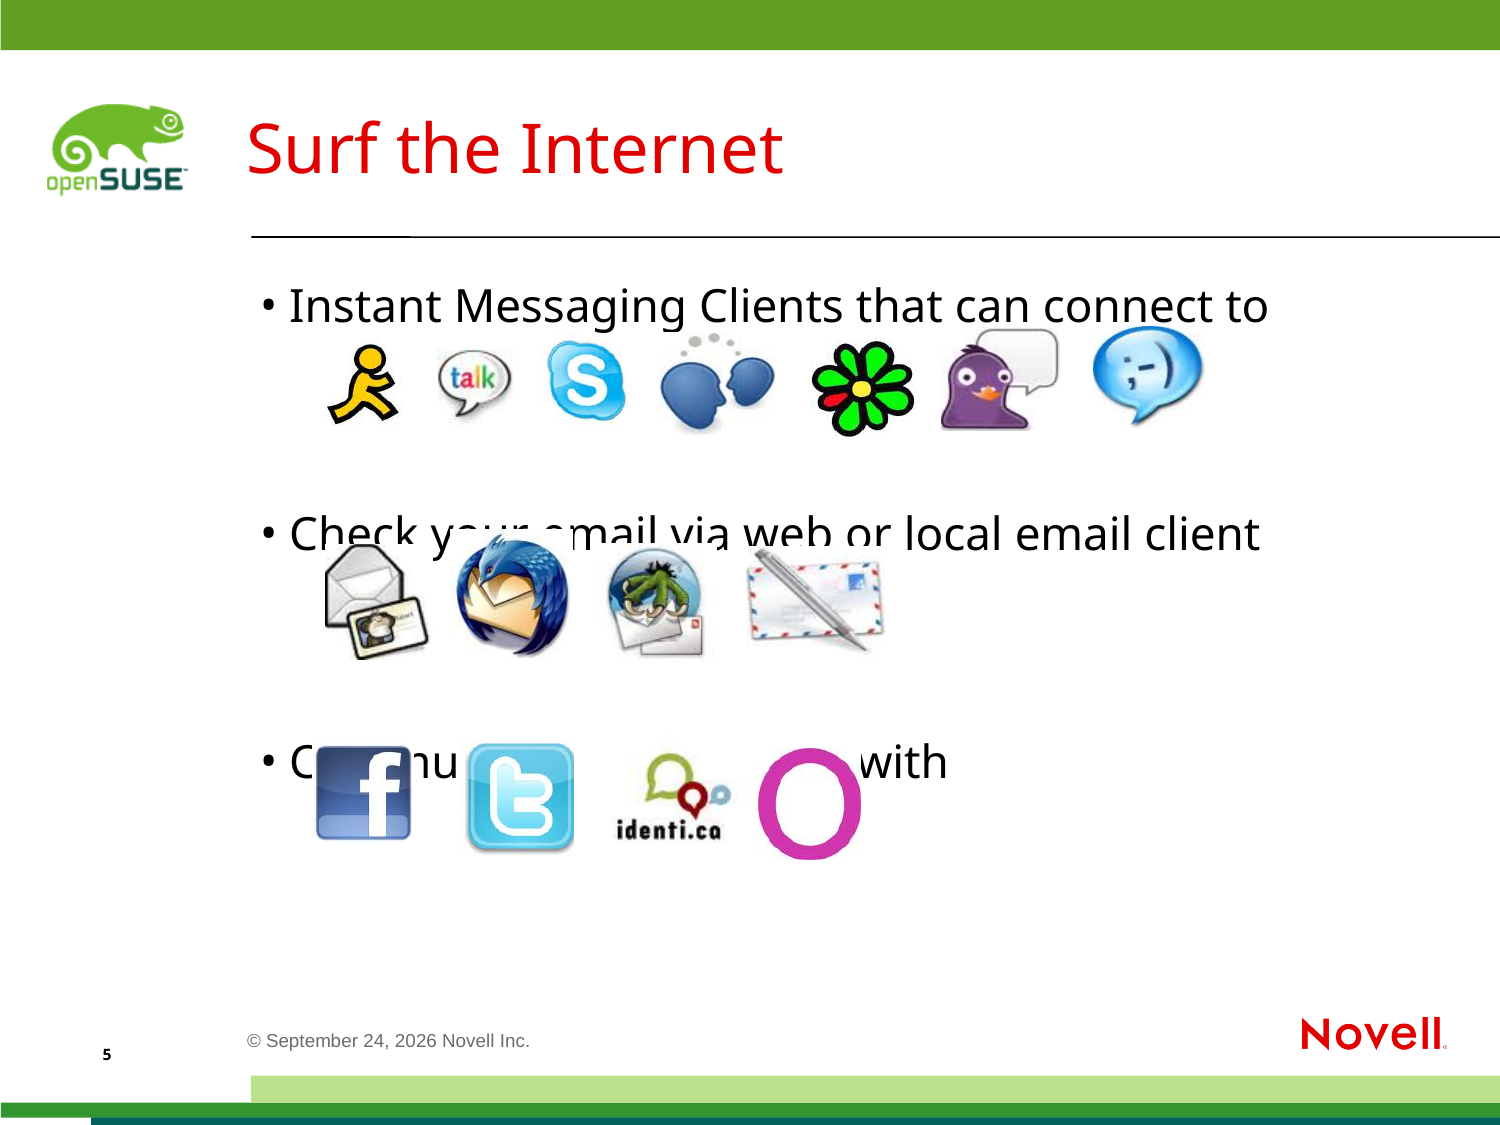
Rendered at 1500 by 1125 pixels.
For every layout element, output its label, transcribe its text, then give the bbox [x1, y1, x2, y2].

title Surf the Internet [246, 60, 1409, 239]
picture [941, 327, 1061, 432]
picture [461, 730, 861, 874]
picture [450, 529, 573, 659]
picture [540, 333, 632, 427]
picture [316, 338, 414, 429]
picture [597, 543, 717, 663]
picture [746, 546, 885, 657]
picture [325, 544, 433, 660]
picture [437, 349, 513, 425]
picture [47, 104, 188, 197]
picture [659, 332, 776, 438]
picture [1093, 326, 1205, 428]
picture [1295, 1026, 1453, 1056]
picture [810, 340, 917, 438]
list Instant Messaging Clients that can connect to Check your email via web or local email client Communicate in real time with [245, 267, 1458, 1026]
picture [312, 742, 414, 843]
